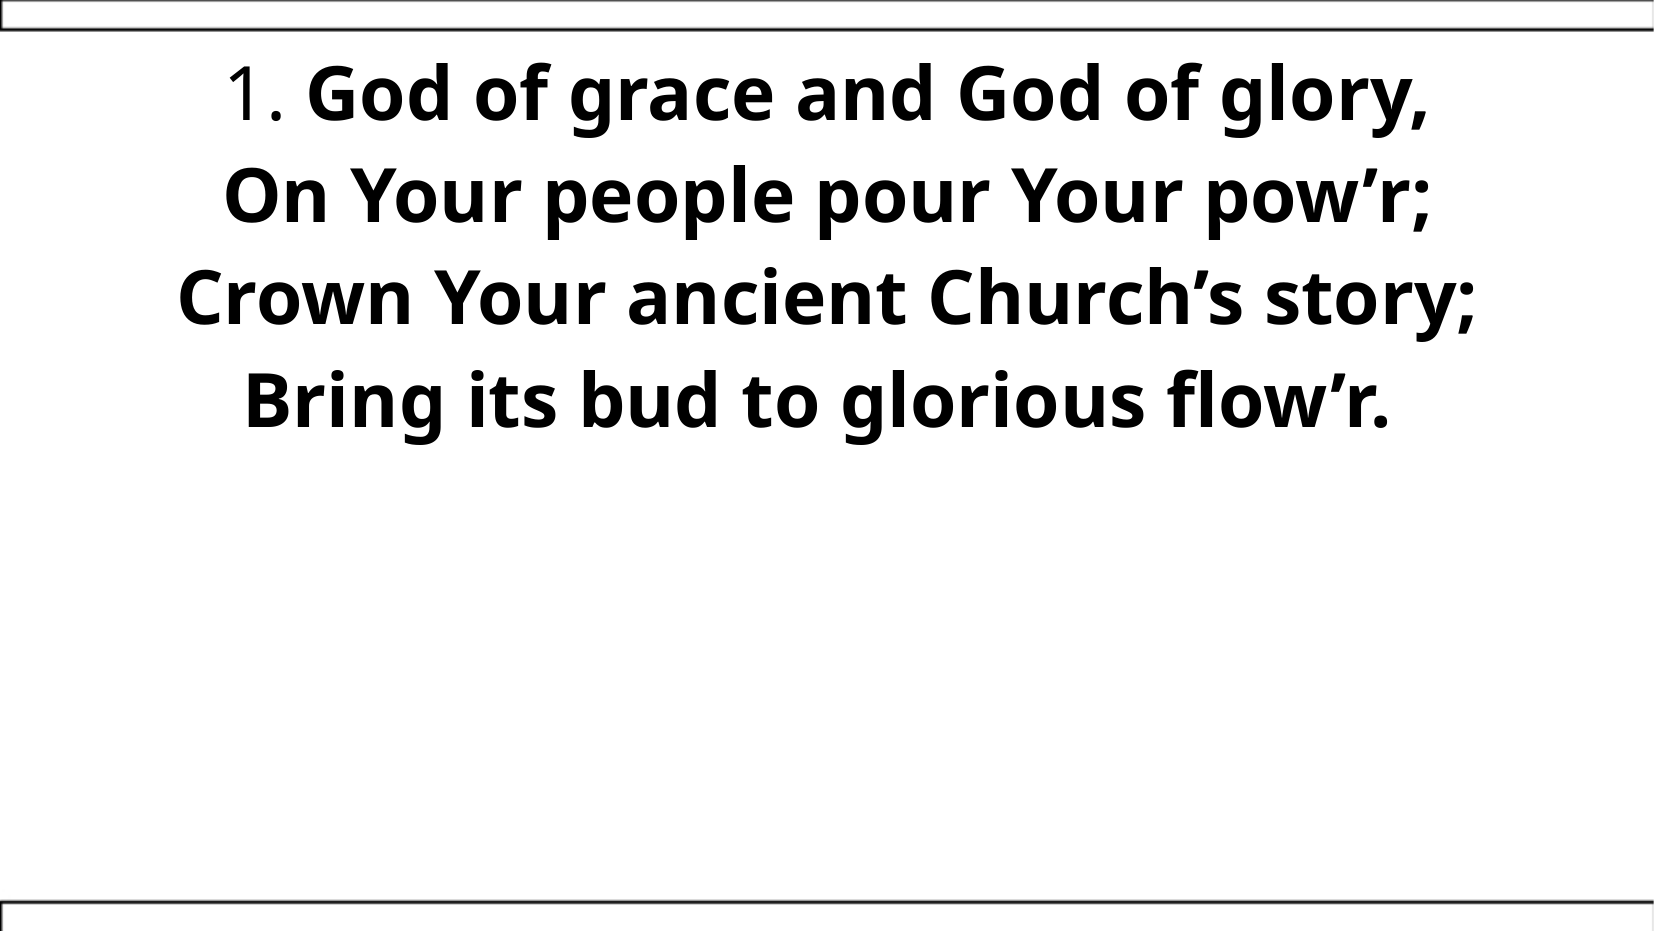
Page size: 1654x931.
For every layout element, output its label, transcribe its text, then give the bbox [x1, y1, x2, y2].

picture [0, 0, 1654, 931]
text_box 1. God of grace and God of glory, On Your people pour Your pow’r; Crown Your ancient Church’s story; Bring its bud to glorious flow’r. [107, 32, 1548, 447]
